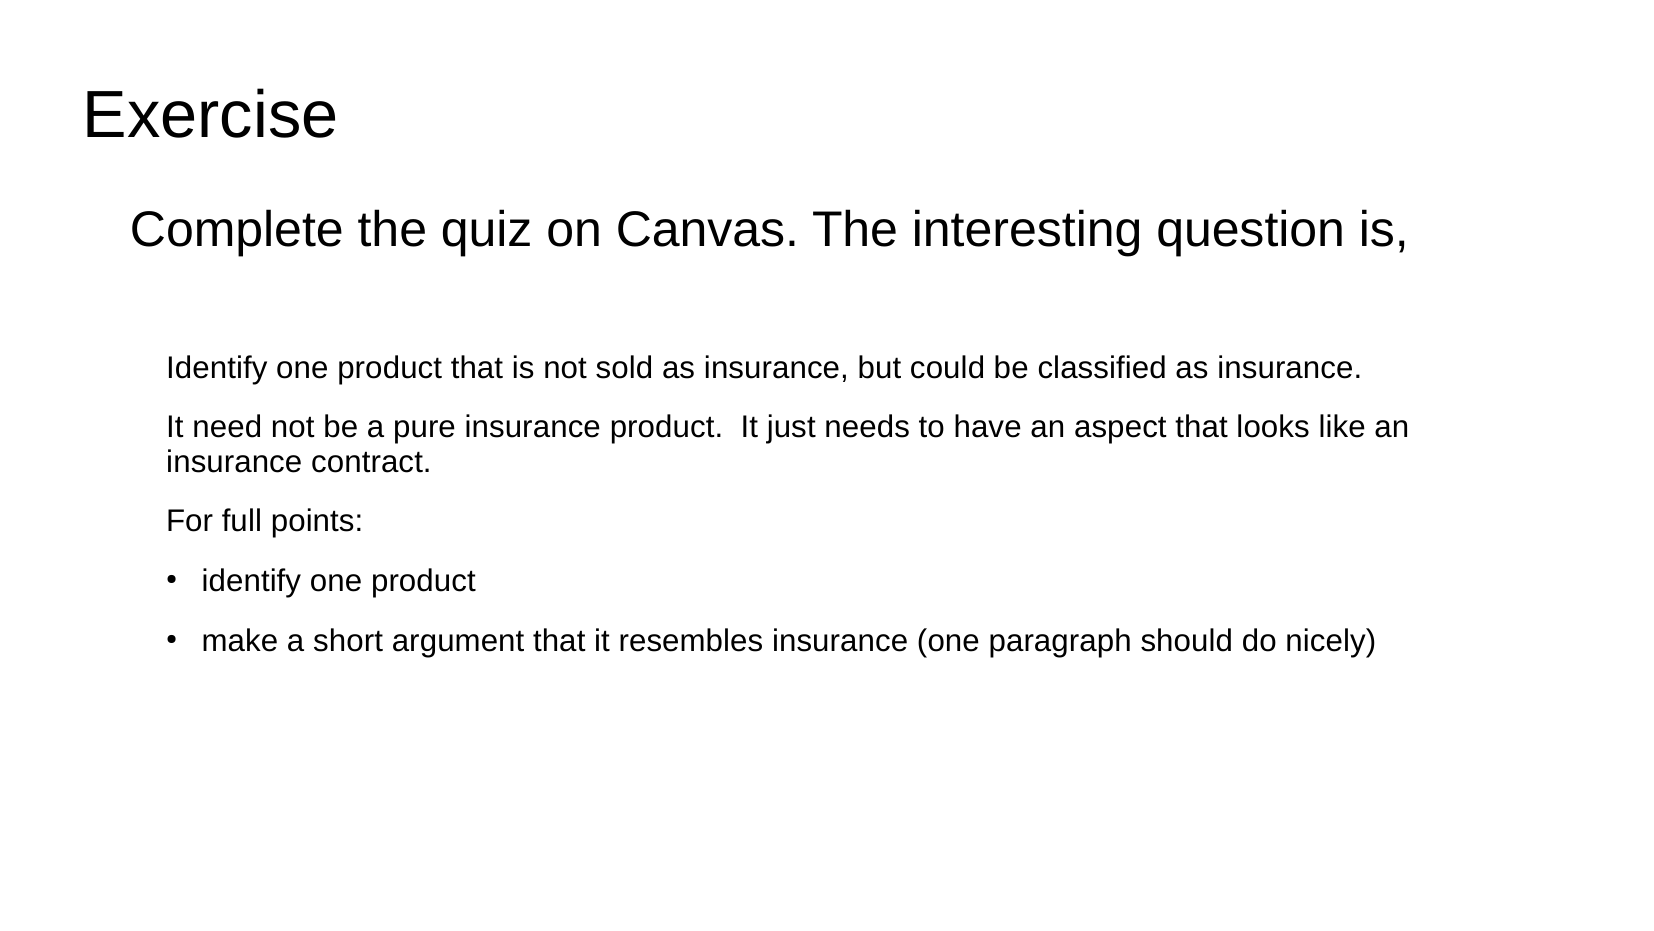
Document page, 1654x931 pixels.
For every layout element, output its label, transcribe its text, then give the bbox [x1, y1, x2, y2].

list Complete the quiz on Canvas. The interesting question is, [129, 200, 1536, 367]
title Exercise [82, 37, 1571, 193]
text_box Identify one product that is not sold as insurance, but could be classified as insurance. It need not be a pure insurance product. It just needs to have an aspect that looks like an insurance contract. For full points: identify one product make a short argument that it resembles insurance (one paragraph should do nicely) [151, 342, 1498, 804]
